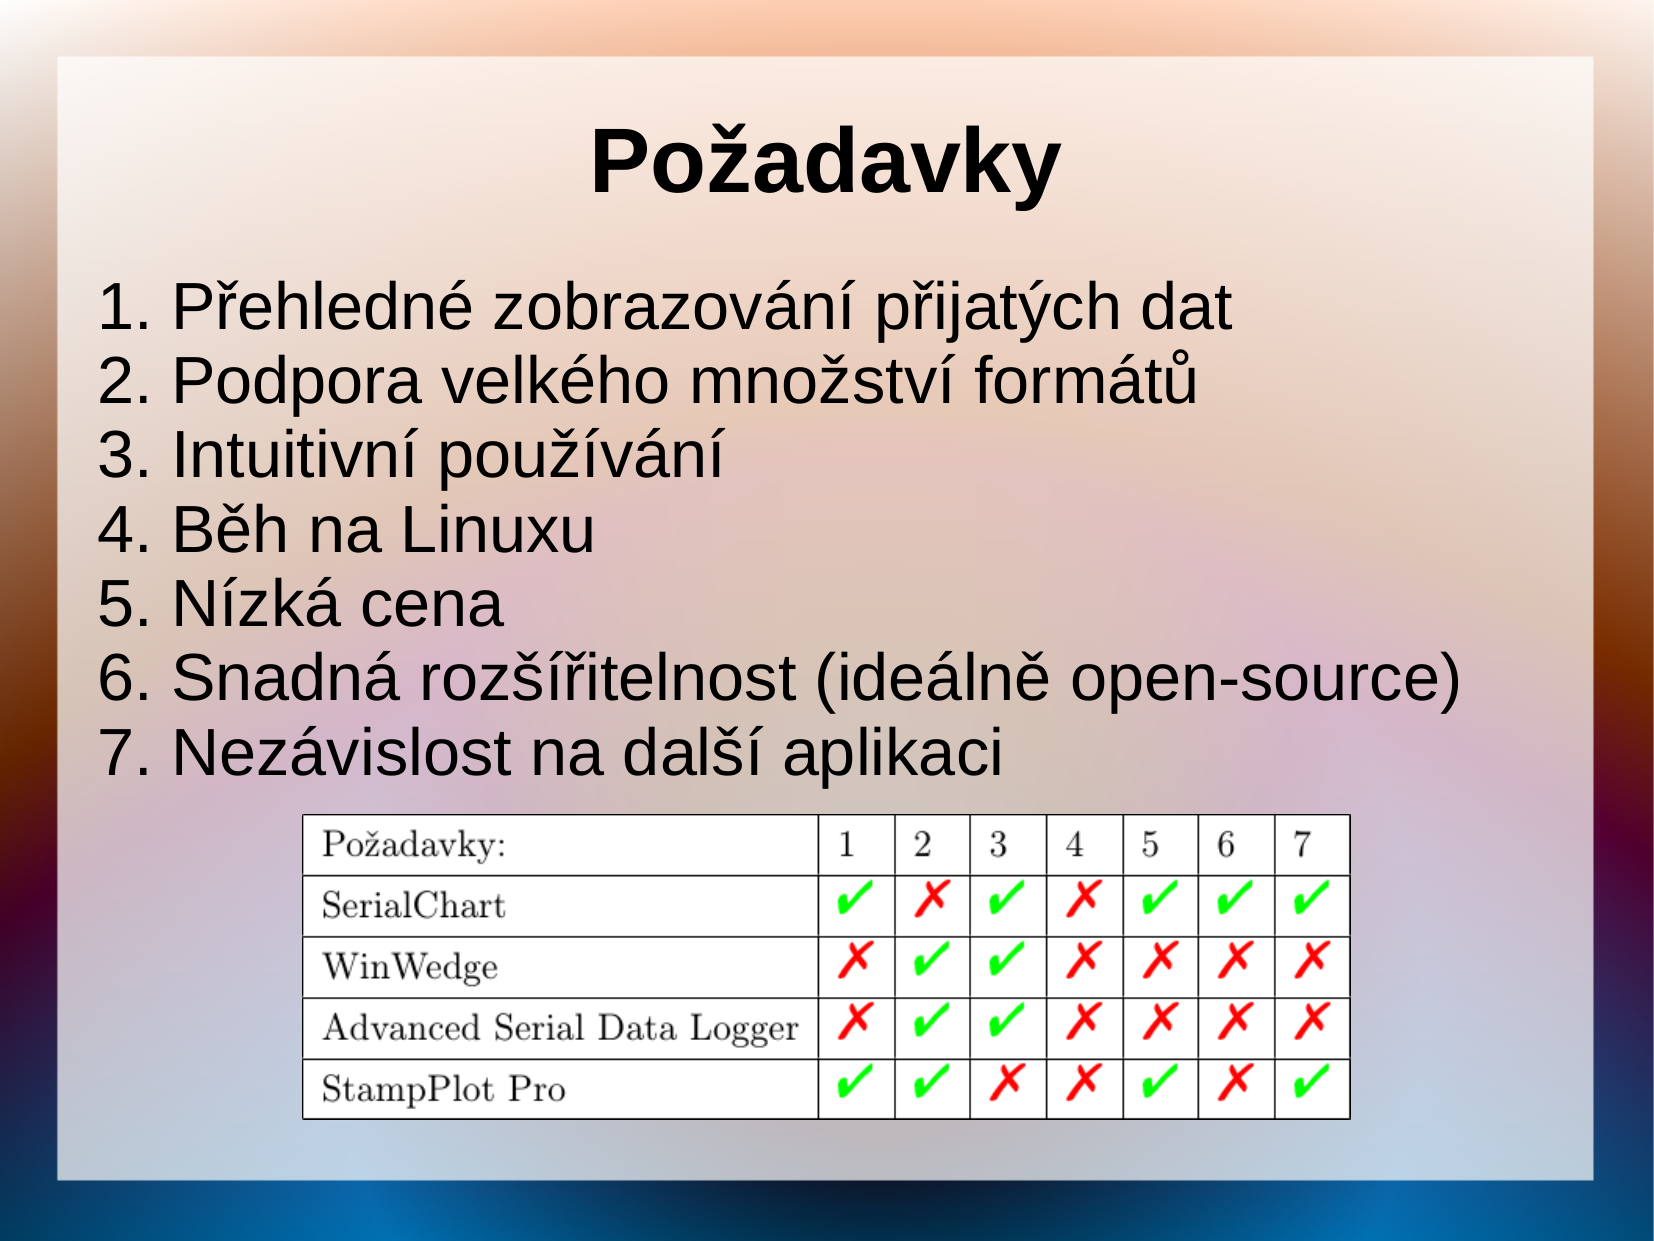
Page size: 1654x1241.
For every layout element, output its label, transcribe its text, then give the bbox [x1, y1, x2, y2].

text_box Přehledné zobrazování přijatých dat Podpora velkého množství formátů Intuitivní používání Běh na Linuxu Nízká cena Snadná rozšířitelnost (ideálně open-source) Nezávislost na další aplikaci [82, 262, 1536, 798]
picture [0, 0, 1654, 1241]
title Požadavky [82, 55, 1571, 263]
